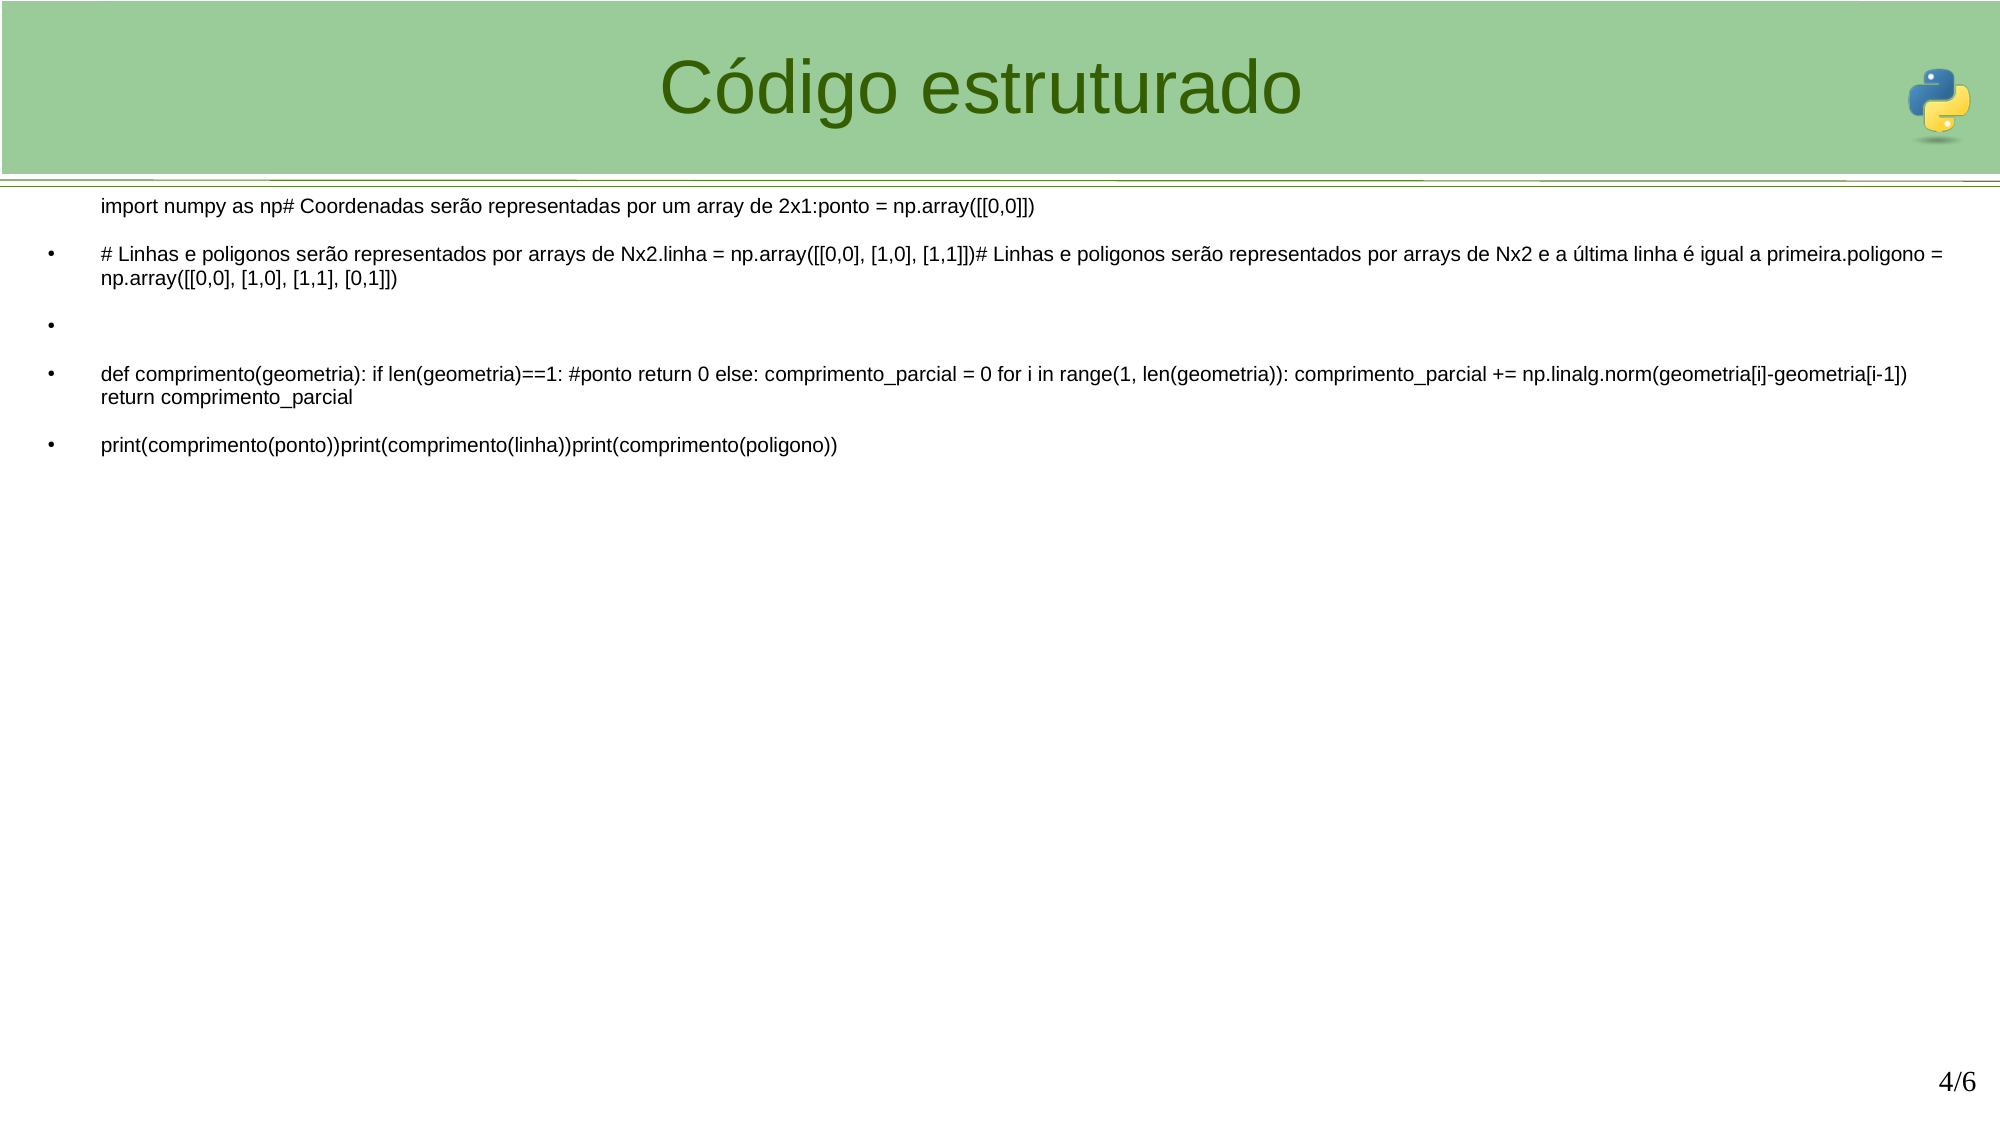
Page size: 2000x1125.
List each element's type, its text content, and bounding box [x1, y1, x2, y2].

list import numpy as np# Coordenadas serão representadas por um array de 2x1:ponto = np.array([[0,0]]) # Linhas e poligonos serão representados por arrays de Nx2.linha = np.array([[0,0], [1,0], [1,1]])# Linhas e poligonos serão representados por arrays de Nx2 e a última linha é igual a primeira.poligono = np.array([[0,0], [1,0], [1,1], [0,1]]) def comprimento(geometria): if len(geometria)==1: #ponto return 0 else: comprimento_parcial = 0 for i in range(1, len(geometria)): comprimento_parcial += np.linalg.norm(geometria[i]-geometria[i-1]) return comprimento_parcial print(comprimento(ponto))print(comprimento(linha))print(comprimento(poligono)) [30, 195, 1966, 848]
title Código estruturado [105, 0, 1861, 174]
picture [1901, 59, 1979, 148]
